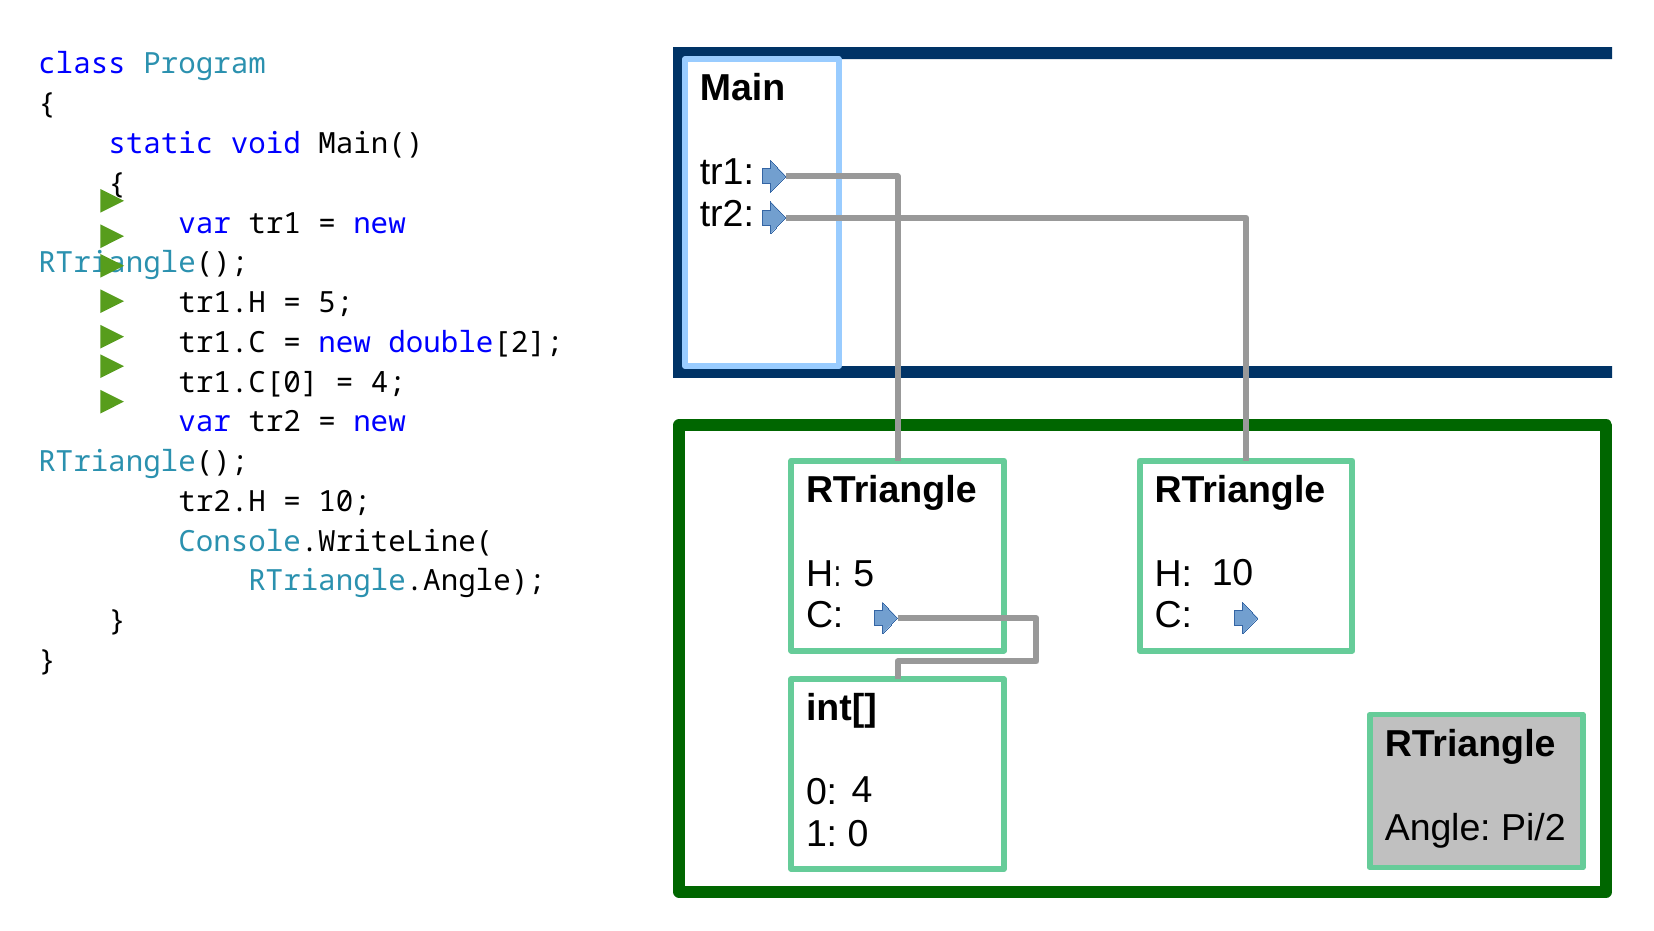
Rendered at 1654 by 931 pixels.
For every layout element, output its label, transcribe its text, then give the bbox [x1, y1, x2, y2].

text_box [100, 224, 125, 249]
text_box RTriangle H: 0 C: [791, 460, 1004, 674]
text_box Main tr1: tr2: [685, 59, 839, 242]
text_box [762, 160, 786, 193]
text_box [100, 324, 124, 349]
text_box int[] 0: 0 1: 0 [791, 679, 1004, 892]
text_box [673, 47, 1613, 378]
text_box 5 [838, 545, 898, 603]
text_box RTriangle Angle: Pi/2 [1370, 714, 1583, 886]
text_box [100, 389, 124, 414]
text_box [901, 366, 1243, 378]
text_box [1249, 366, 1613, 378]
text_box [100, 289, 125, 314]
text_box 10 [1197, 544, 1276, 601]
text_box RTriangle H: 0 C: [901, 664, 1004, 674]
text_box class Program { static void Main() { var tr1 = new RTriangle(); tr1.H = 5; tr1.C = new double[2]; tr1.C[0] = 4; var tr2 = new RTriangle(); tr2.H = 10; Console.WriteLine( RTriangle.Angle); } } [23, 35, 638, 530]
text_box [762, 201, 786, 234]
text_box [874, 603, 898, 634]
text_box [1234, 602, 1258, 634]
text_box 4 [836, 760, 896, 818]
text_box [100, 188, 125, 213]
text_box [100, 253, 125, 278]
text_box [100, 354, 125, 379]
text_box RTriangle H: 0 C: [1139, 460, 1353, 674]
